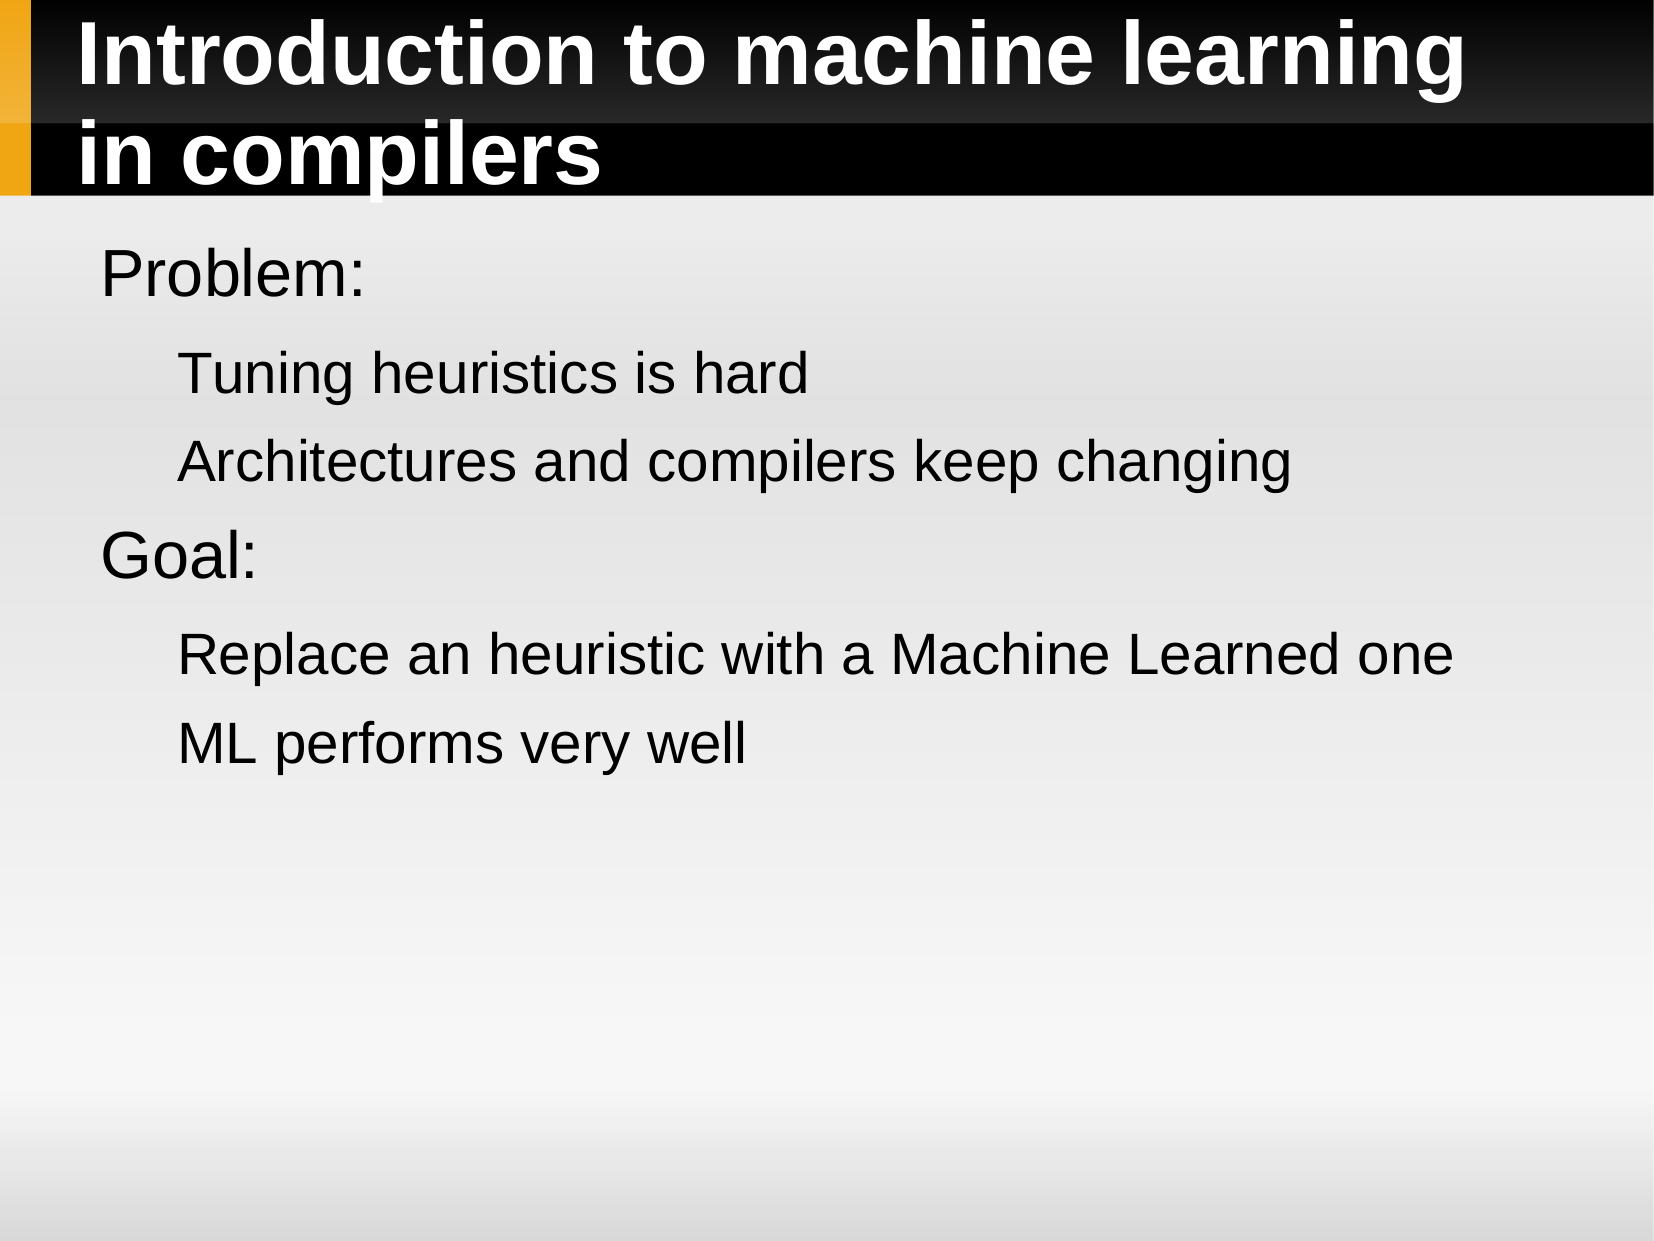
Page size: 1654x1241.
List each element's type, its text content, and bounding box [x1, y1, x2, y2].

title Introduction to machine learning in compilers [76, 0, 1565, 208]
picture [0, 0, 1654, 1241]
list Problem: Tuning heuristics is hard Architectures and compilers keep changing Goal: Replace an heuristic with a Machine Learned one ML performs very well [82, 236, 1571, 1201]
